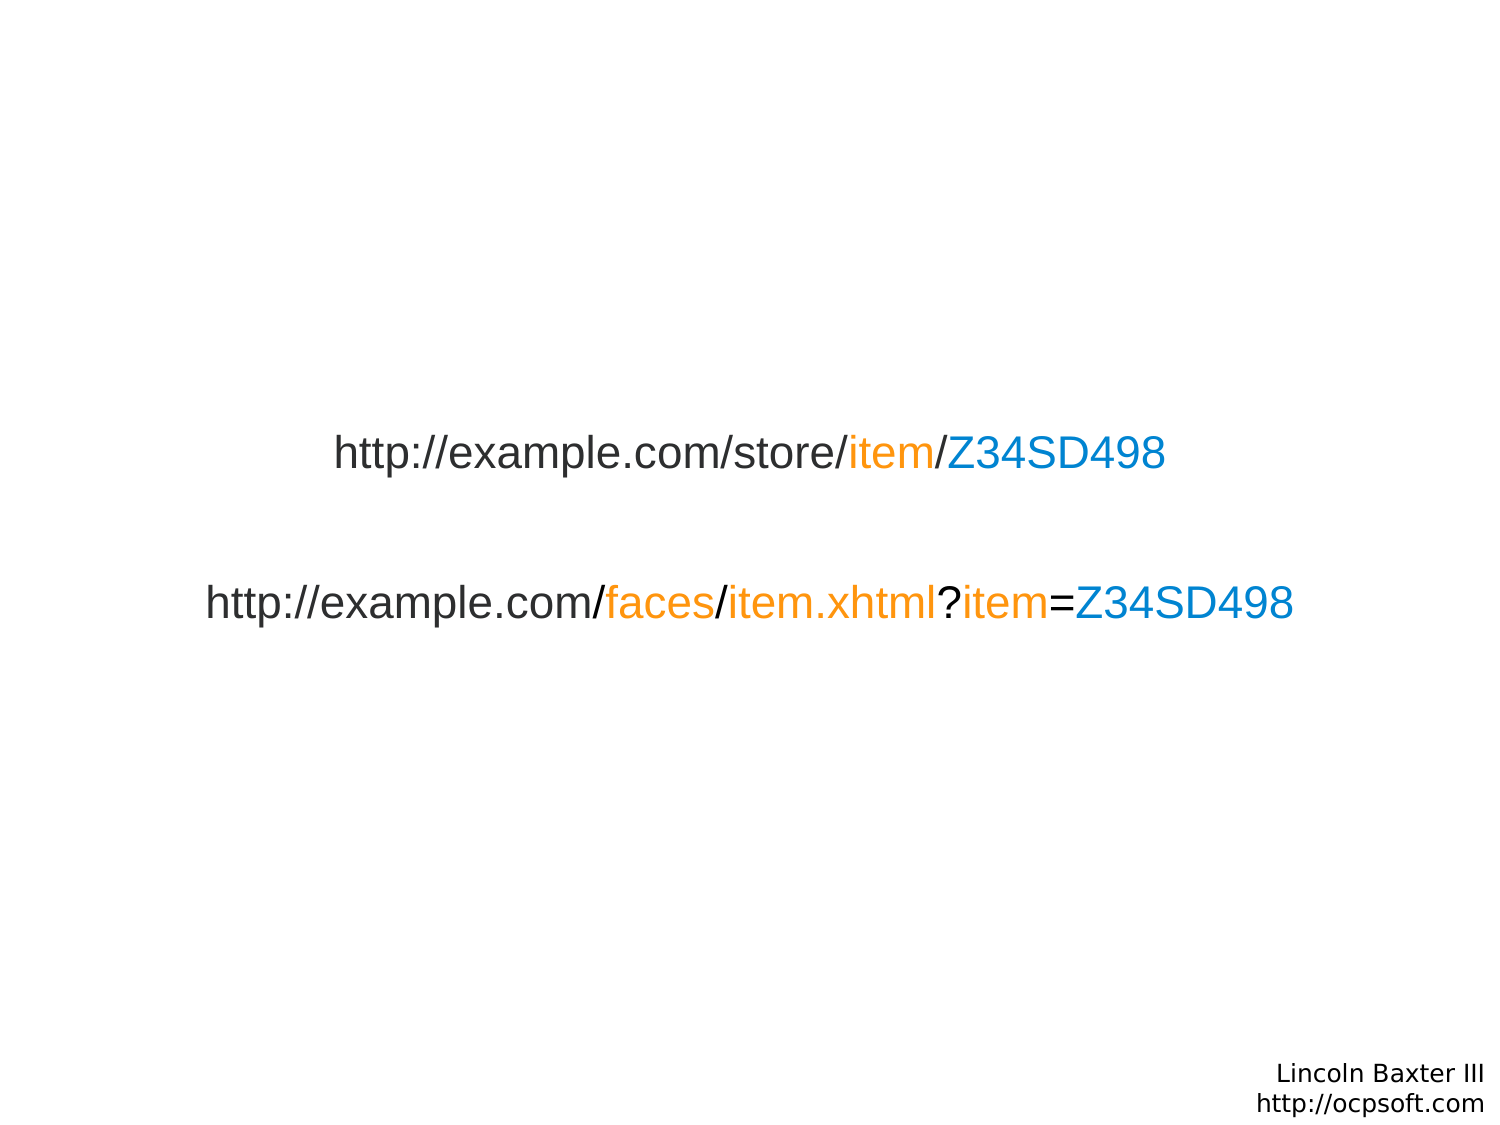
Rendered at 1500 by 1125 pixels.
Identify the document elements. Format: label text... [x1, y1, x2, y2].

text_box http://example.com/faces/item.xhtml?item=Z34SD498 [187, 573, 1313, 629]
text_box http://example.com/store/item/Z34SD498 [262, 423, 1238, 479]
